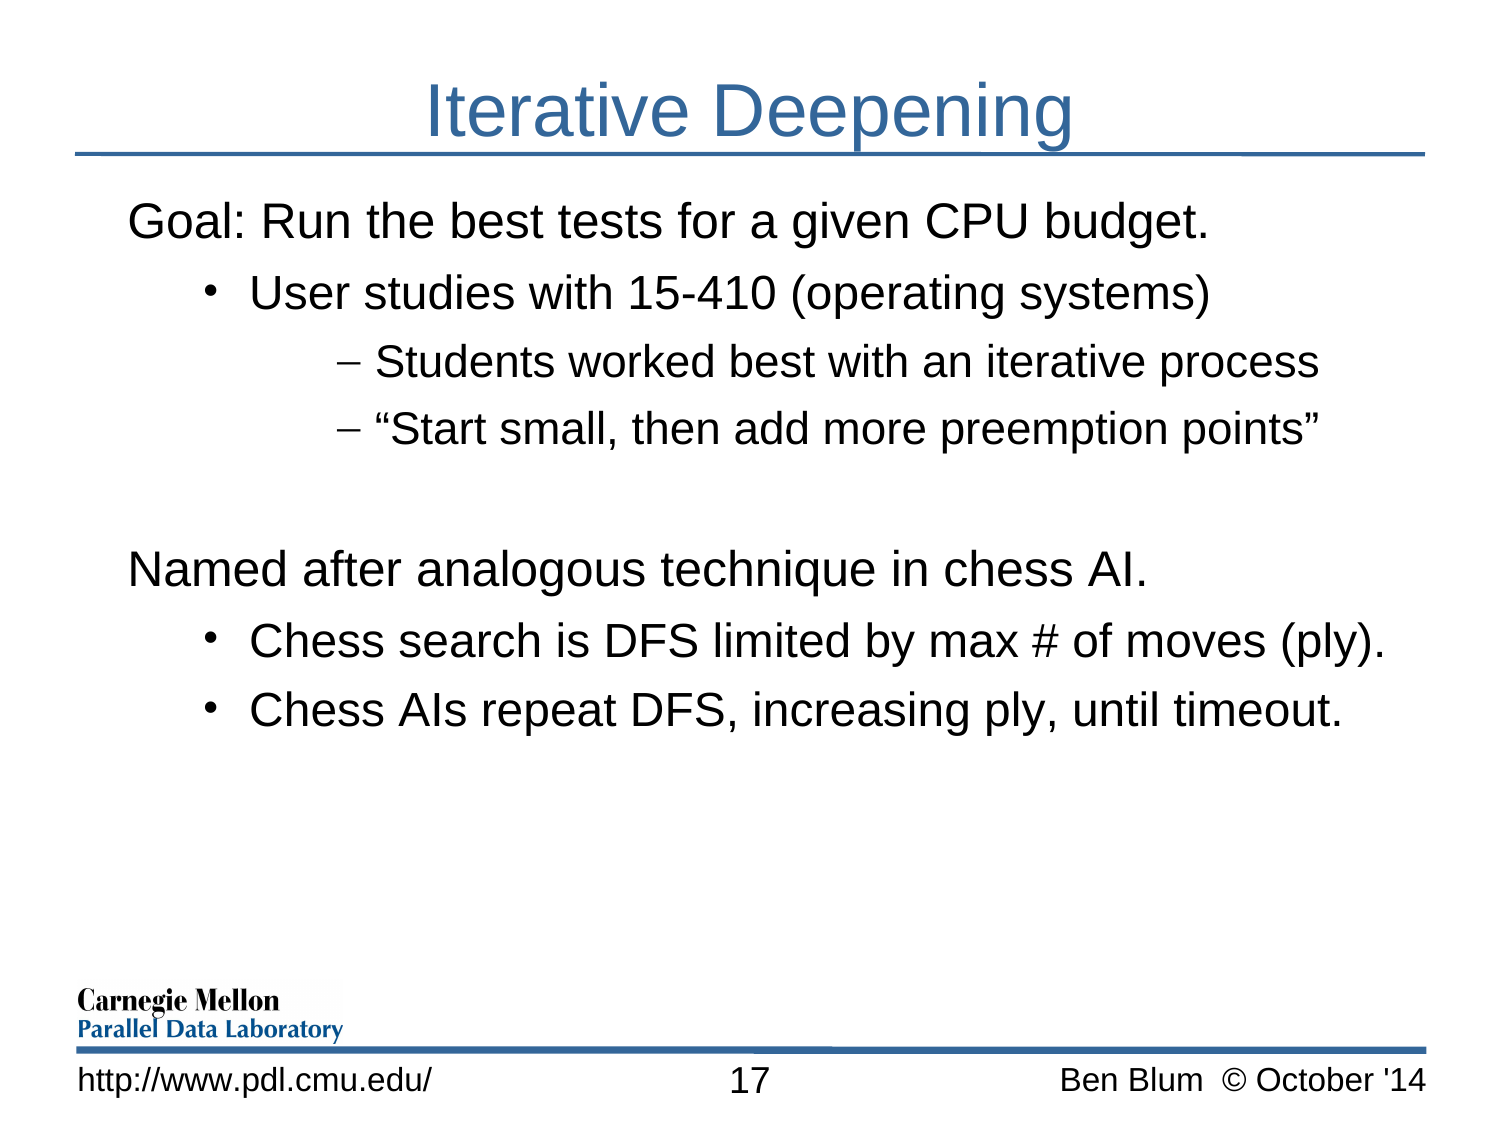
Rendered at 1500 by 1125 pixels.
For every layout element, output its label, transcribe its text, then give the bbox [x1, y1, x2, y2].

title Iterative Deepening [112, 49, 1388, 163]
picture [77, 979, 343, 1044]
list Goal: Run the best tests for a given CPU budget. User studies with 15-410 (operating systems) Students worked best with an iterative process “Start small, then add more preemption points” Named after analogous technique in chess AI. Chess search is DFS limited by max # of moves (ply). Chess AIs repeat DFS, increasing ply, until timeout. [112, 181, 1426, 938]
